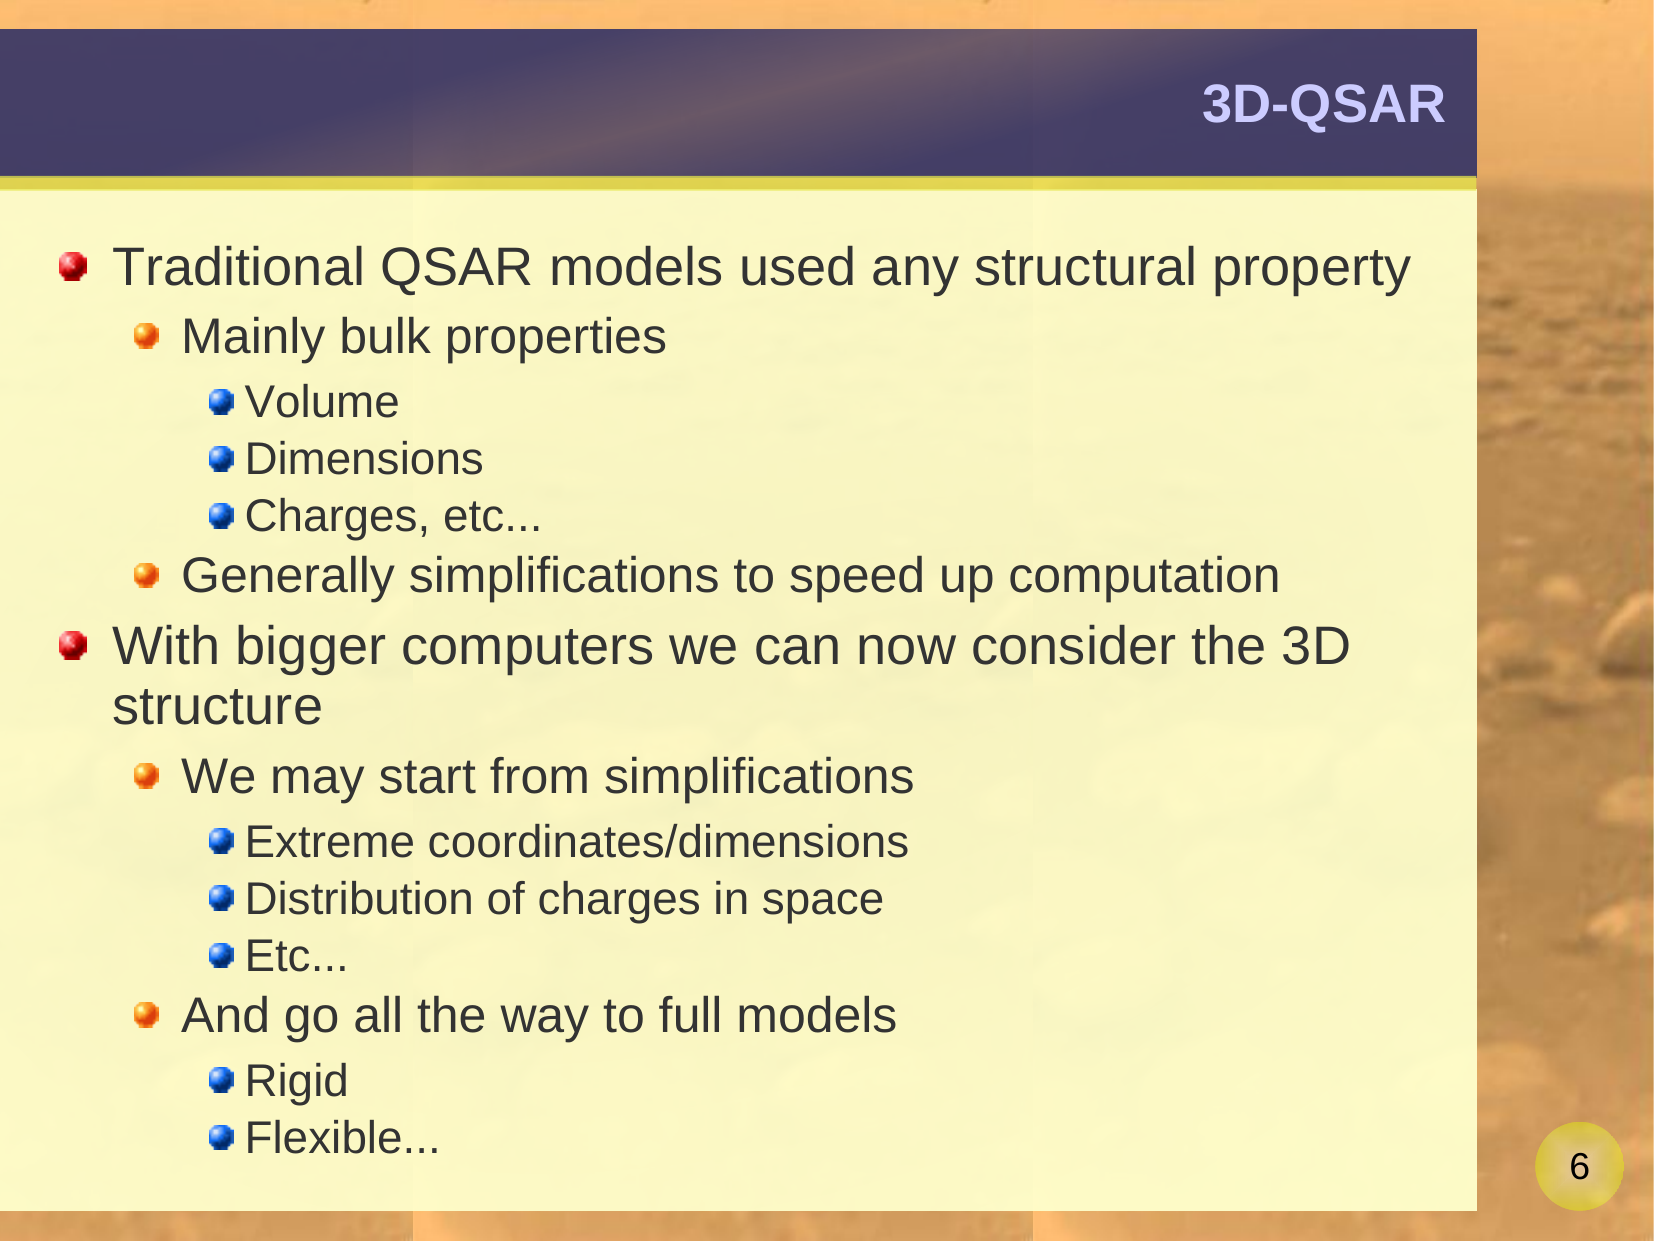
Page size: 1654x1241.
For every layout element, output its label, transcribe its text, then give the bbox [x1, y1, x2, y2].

picture [0, 0, 1654, 1241]
list Traditional QSAR models used any structural property Mainly bulk properties Volume Dimensions Charges, etc... Generally simplifications to speed up computation With bigger computers we can now consider the 3D structure We may start from simplifications Extreme coordinates/dimensions Distribution of charges in space Etc... And go all the way to full models Rigid Flexible... [59, 236, 1418, 1182]
title 3D-QSAR [29, 59, 1447, 148]
